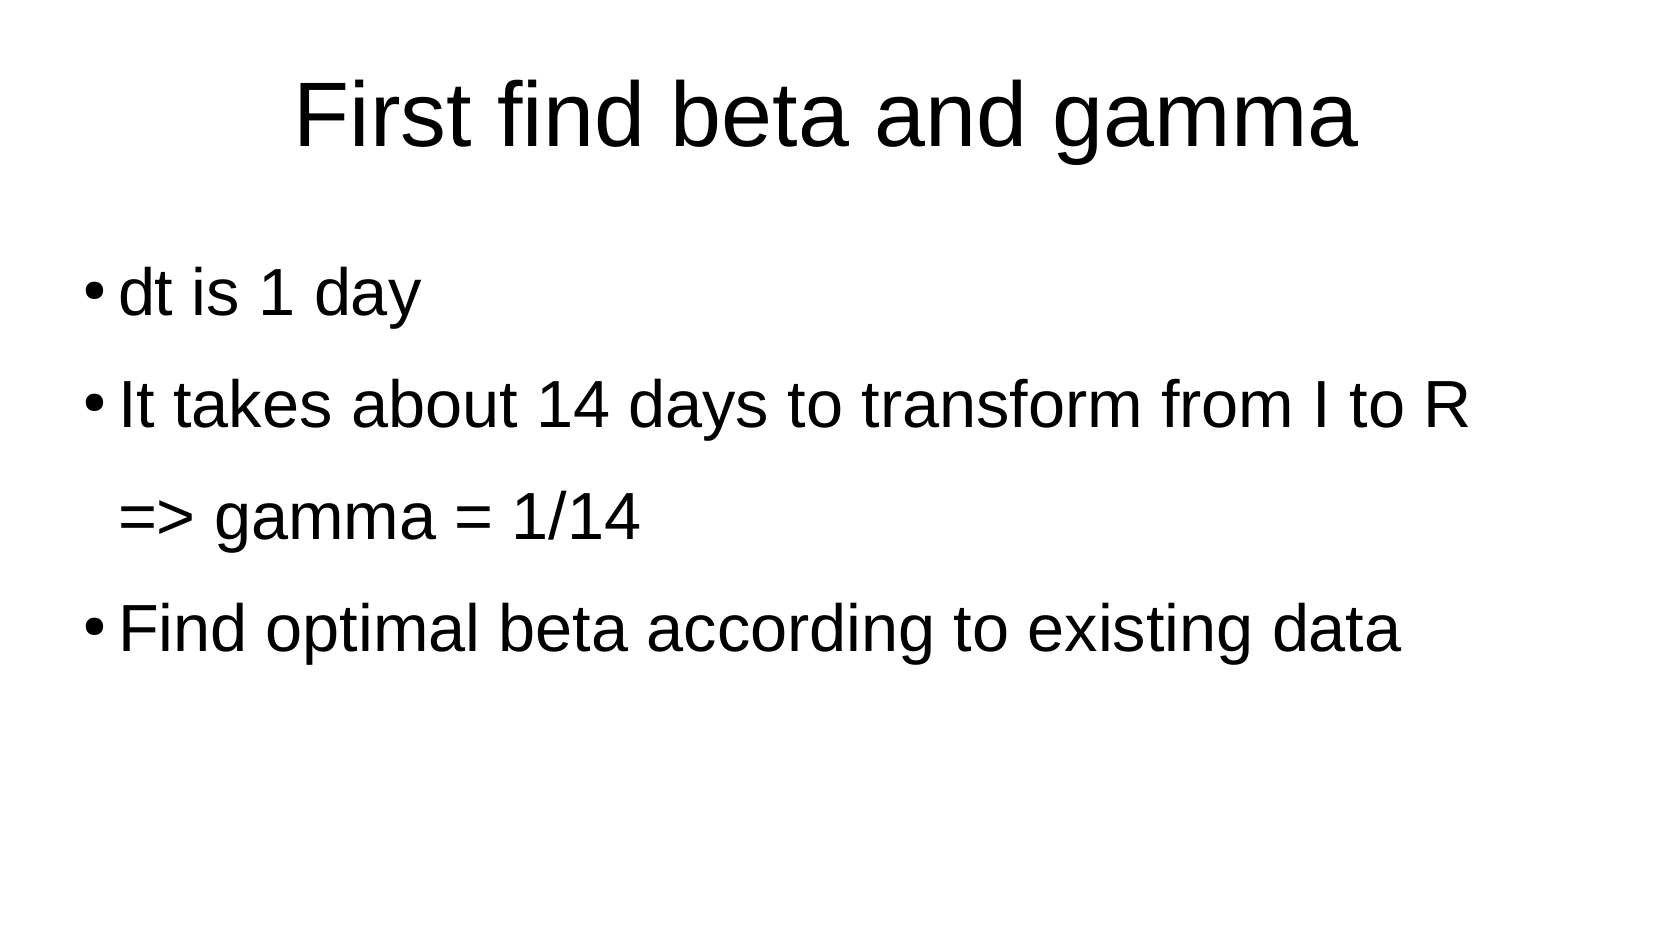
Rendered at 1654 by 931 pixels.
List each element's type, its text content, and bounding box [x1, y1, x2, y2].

subtitle dt is 1 day It takes about 14 days to transform from I to R => gamma = 1/14 Find optimal beta according to existing data [82, 217, 1571, 758]
title First find beta and gamma [82, 37, 1571, 193]
